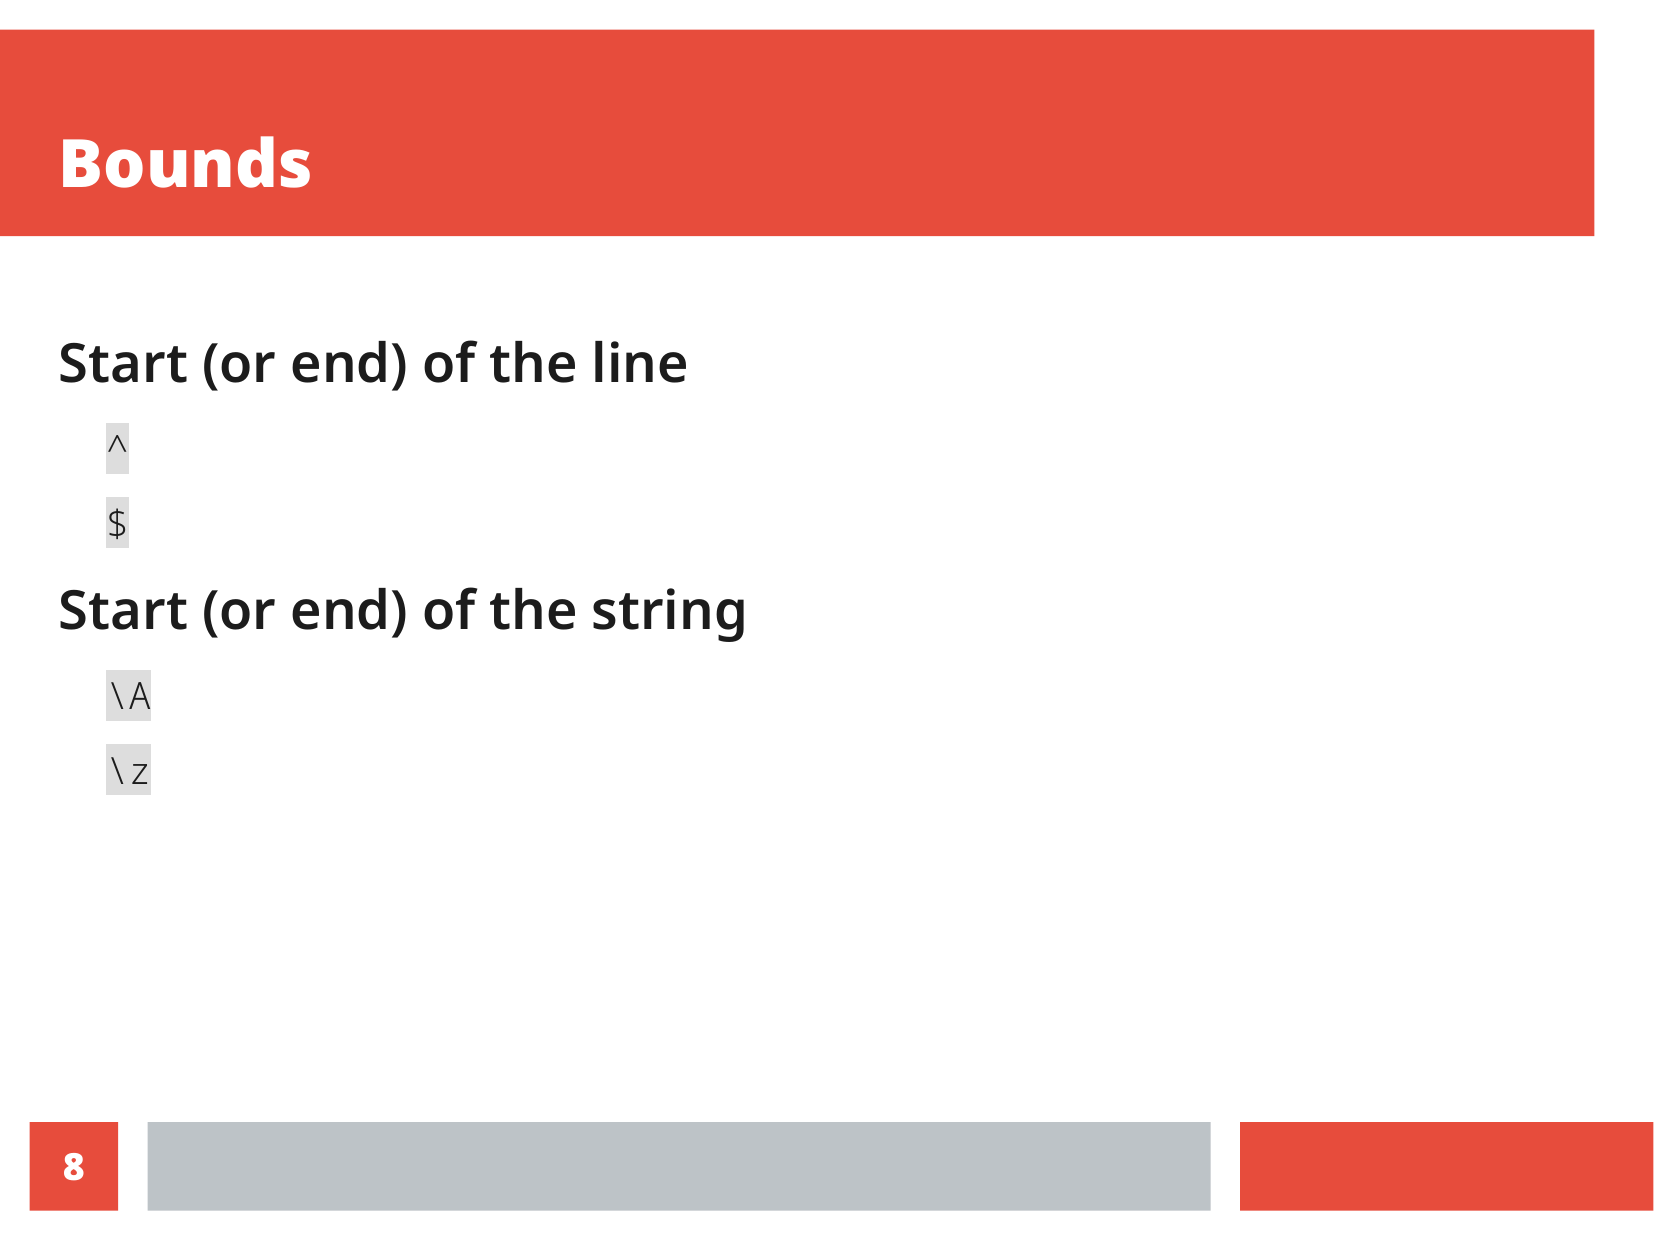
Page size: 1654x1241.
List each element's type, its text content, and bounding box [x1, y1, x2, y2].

list Start (or end) of the line ^ $ Start (or end) of the string \A \z [59, 324, 1565, 1093]
title Bounds [59, 59, 1595, 207]
